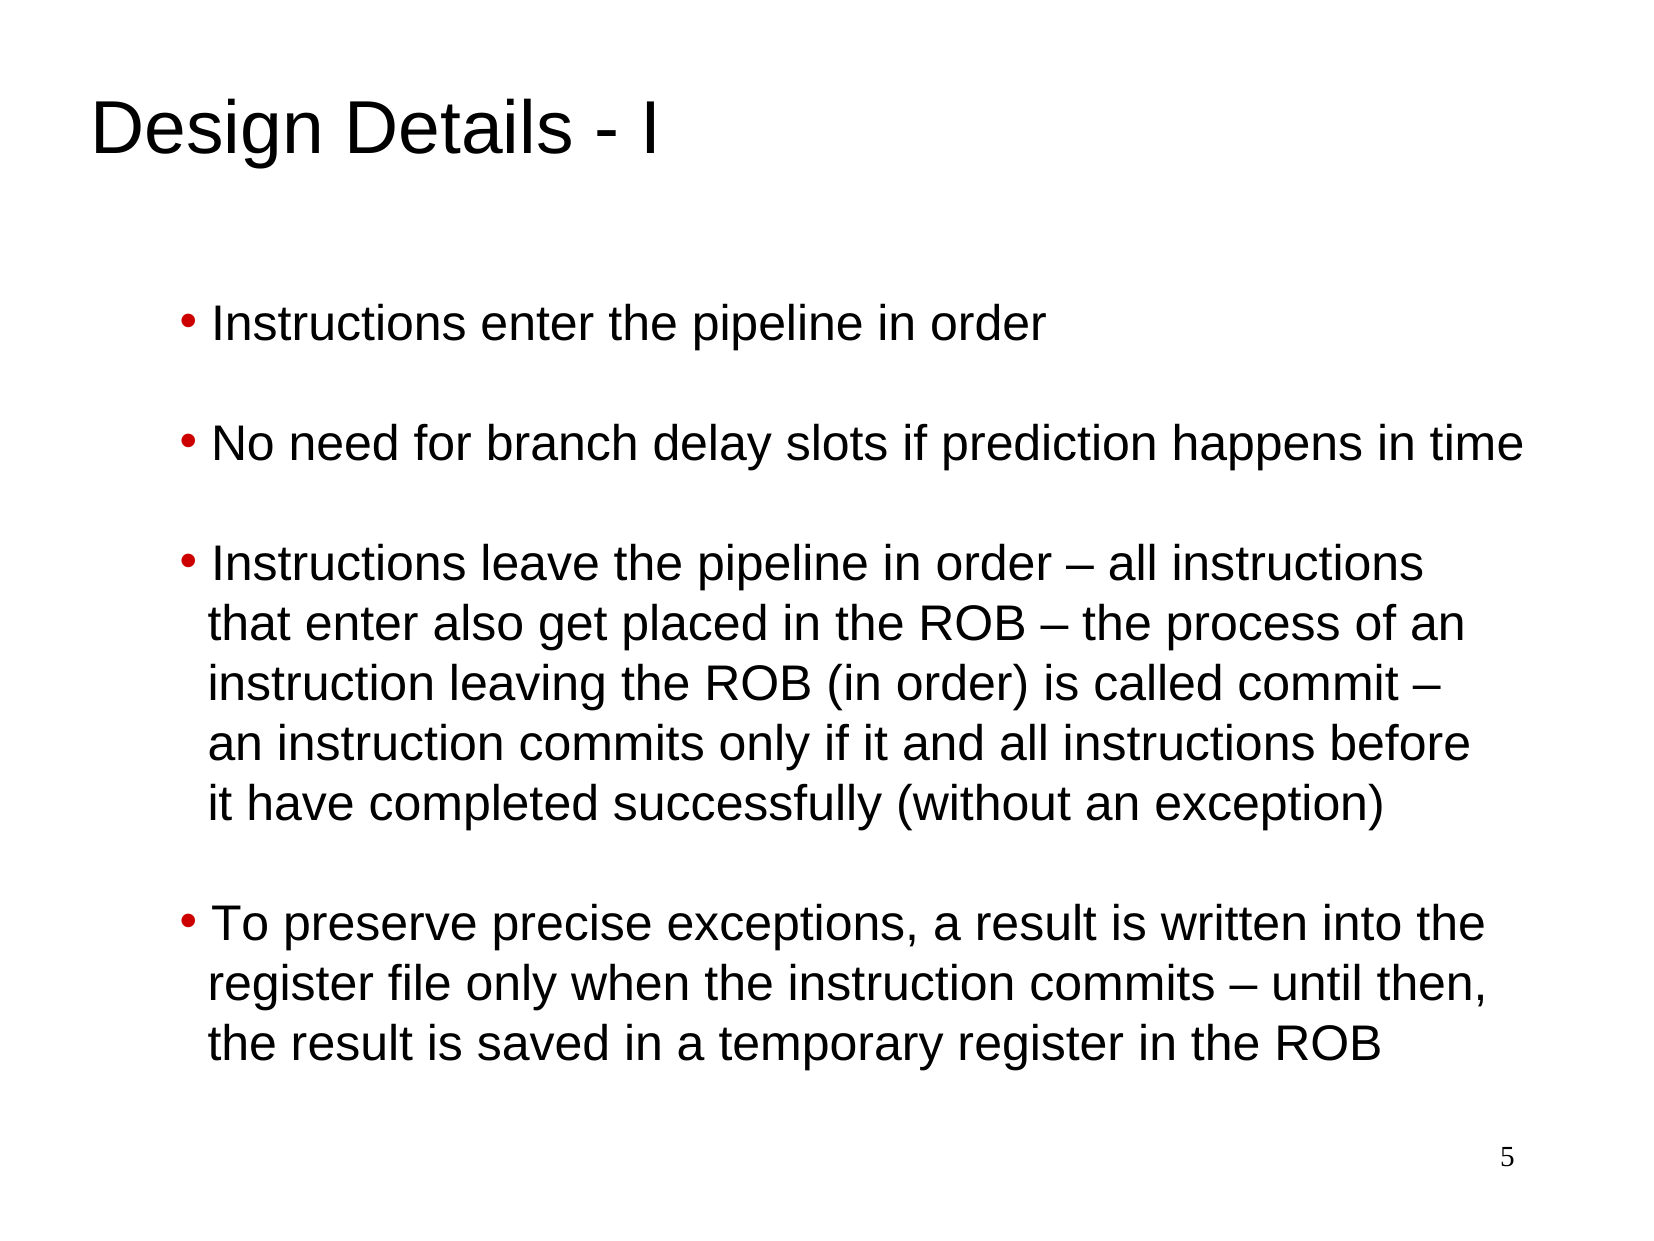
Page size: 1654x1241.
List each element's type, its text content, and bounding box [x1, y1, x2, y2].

text_box <number> [1185, 1129, 1530, 1213]
text_box Instructions enter the pipeline in order No need for branch delay slots if prediction happens in time Instructions leave the pipeline in order – all instructions that enter also get placed in the ROB – the process of an instruction leaving the ROB (in order) is called commit – an instruction commits only if it and all instructions before it have completed successfully (without an exception) To preserve precise exceptions, a result is written into the register file only when the instruction commits – until then, the result is saved in a temporary register in the ROB [164, 282, 1541, 1079]
text_box Design Details - I [75, 71, 677, 177]
